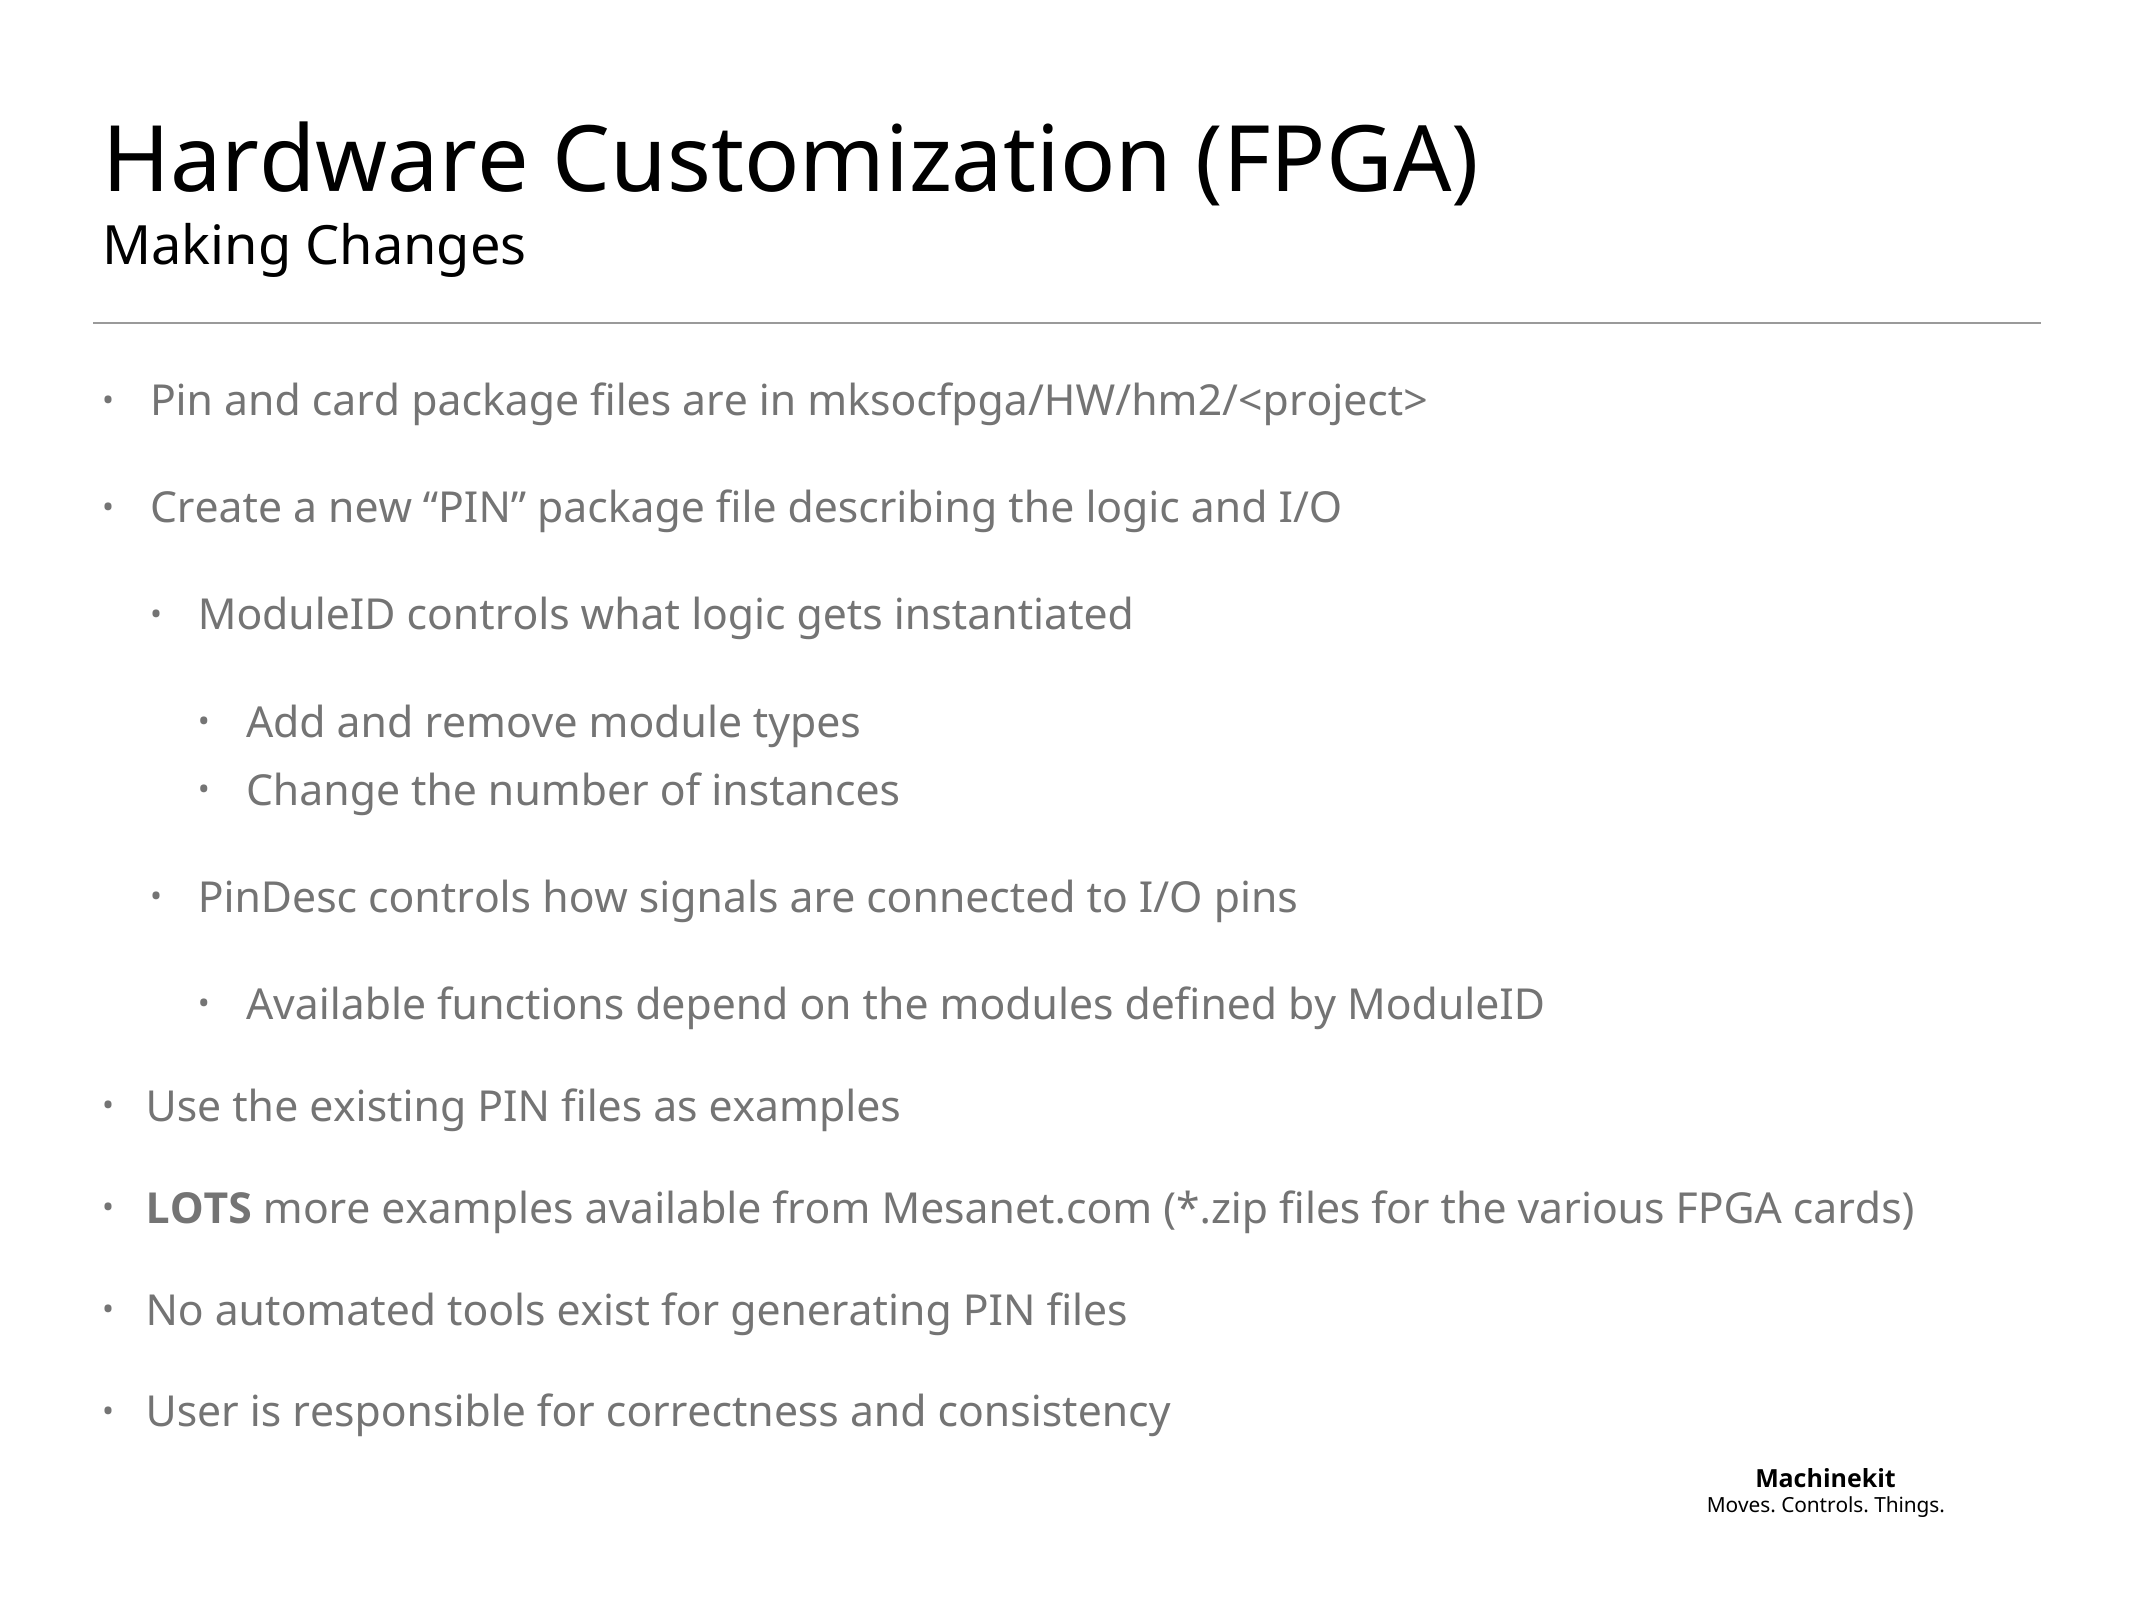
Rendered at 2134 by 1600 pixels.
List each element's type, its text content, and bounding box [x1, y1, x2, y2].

title Hardware Customization (FPGA) Making Changes [93, 54, 2040, 284]
list Pin and card package files are in mksocfpga/HW/hm2/<project> Create a new “PIN” package file describing the logic and I/O ModuleID controls what logic gets instantiated Add and remove module types Change the number of instances PinDesc controls how signals are connected to I/O pins Available functions depend on the modules defined by ModuleID Use the existing PIN files as examples LOTS more examples available from Mesanet.com (*.zip files for the various FPGA cards) No automated tools exist for generating PIN files User is responsible for correctness and consistency [93, 364, 2040, 1459]
